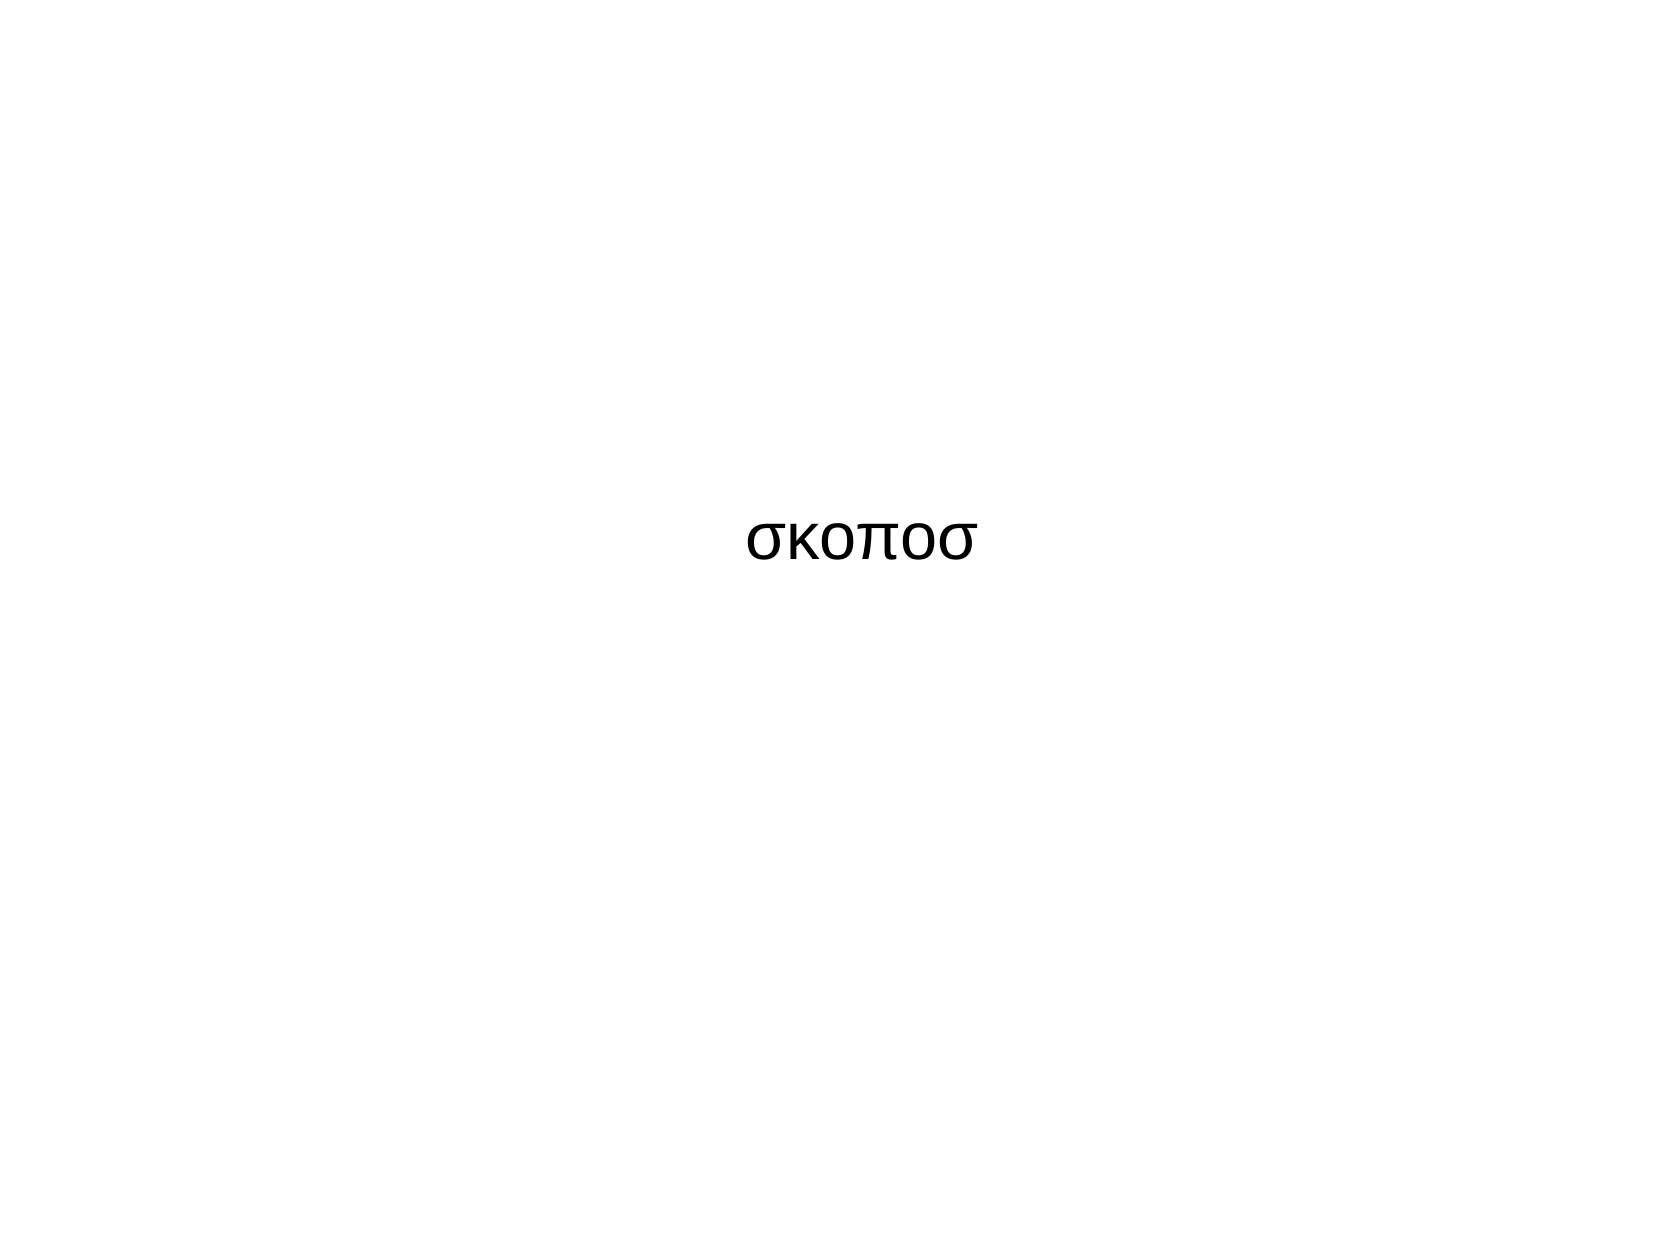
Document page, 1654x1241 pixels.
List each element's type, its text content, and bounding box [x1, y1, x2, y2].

list σκοποσ [82, 290, 1571, 1010]
